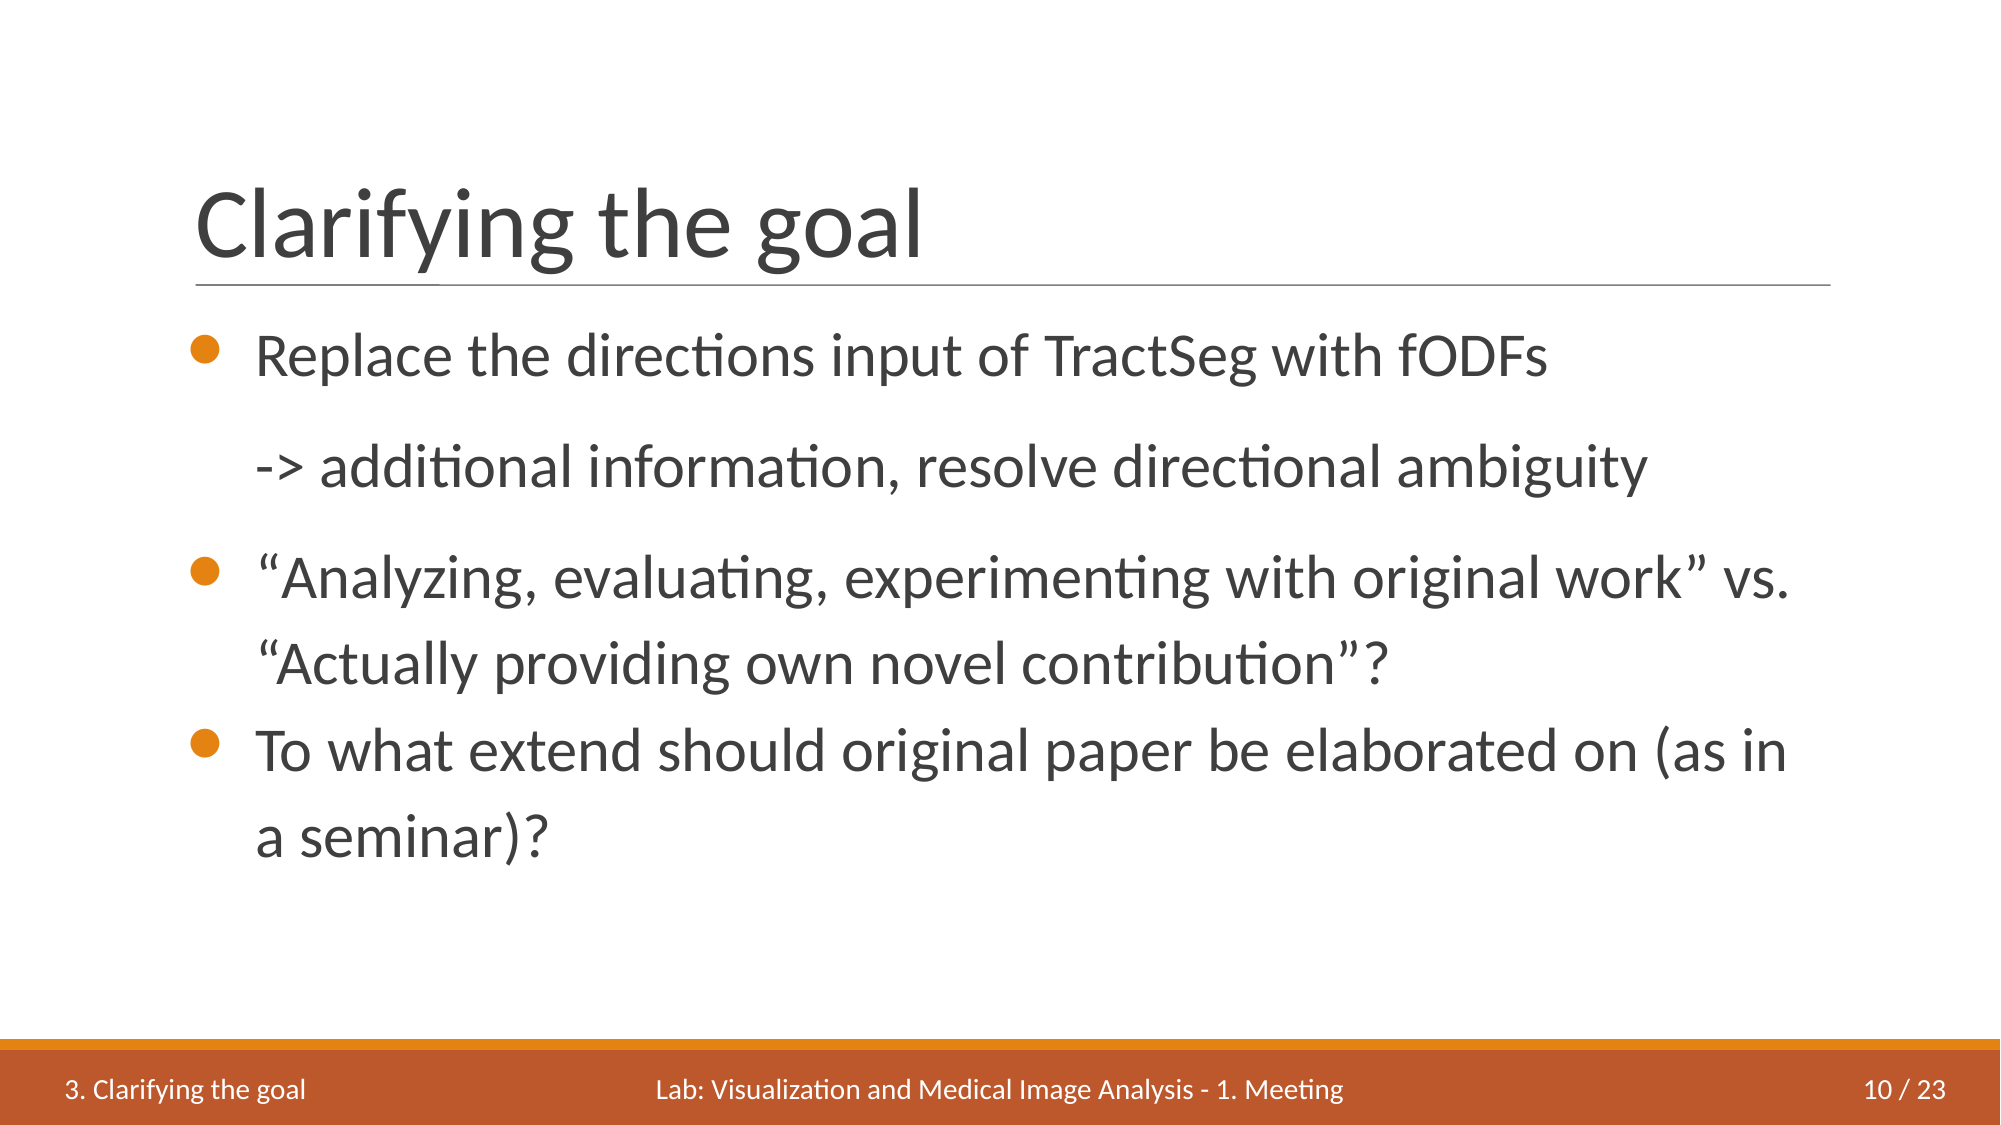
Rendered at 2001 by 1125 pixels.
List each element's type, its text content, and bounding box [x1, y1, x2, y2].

slide_number Lab: Visualization and Medical Image Analysis - 1. Meeting [552, 753, 1448, 1125]
slide_number 1 / 23 [1741, 753, 1962, 1125]
list Replace the directions input of TractSeg with fODFs -> additional information, resolve directional ambiguity “Analyzing, evaluating, experimenting with original work” vs. “Actually providing own novel contribution”? To what extend should original paper be elaborated on (as in a seminar)? [180, 302, 1830, 941]
title Clarifying the goal [180, 47, 1830, 285]
slide_number 3. Clarifying the goal [49, 753, 356, 1125]
